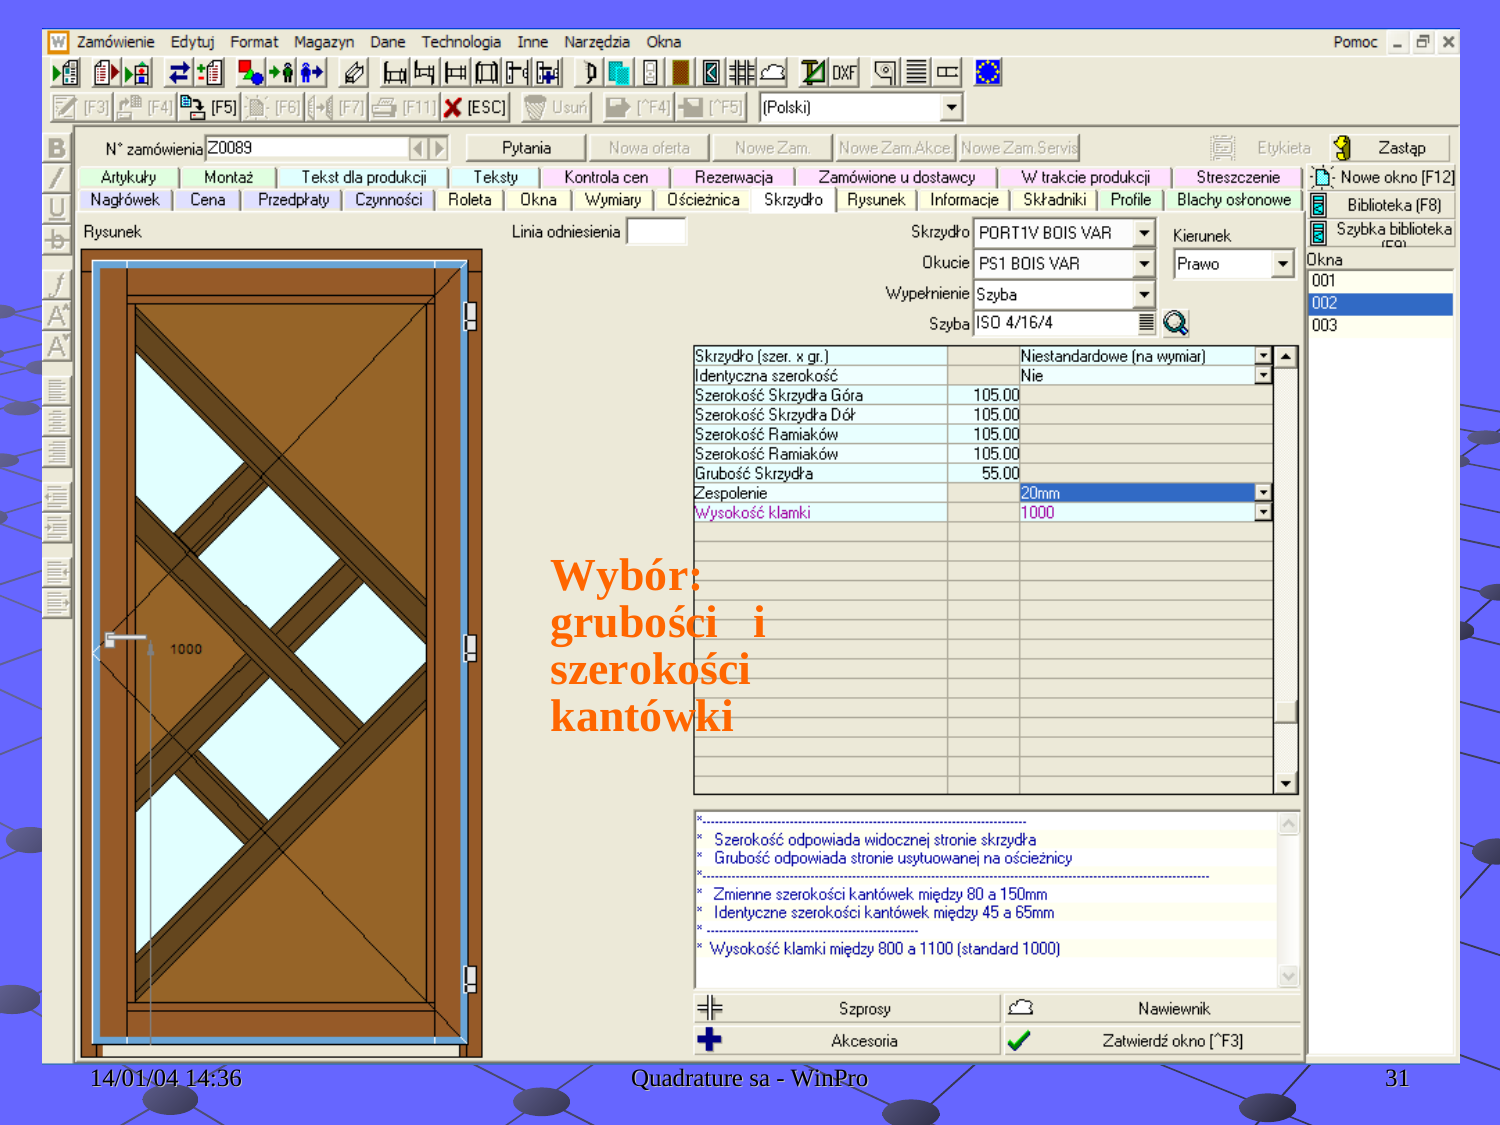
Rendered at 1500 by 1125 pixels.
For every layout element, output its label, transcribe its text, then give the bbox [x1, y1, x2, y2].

picture [42, 28, 1460, 1065]
text_box Wybór: grubości i szerokości kantówki [550, 552, 797, 742]
